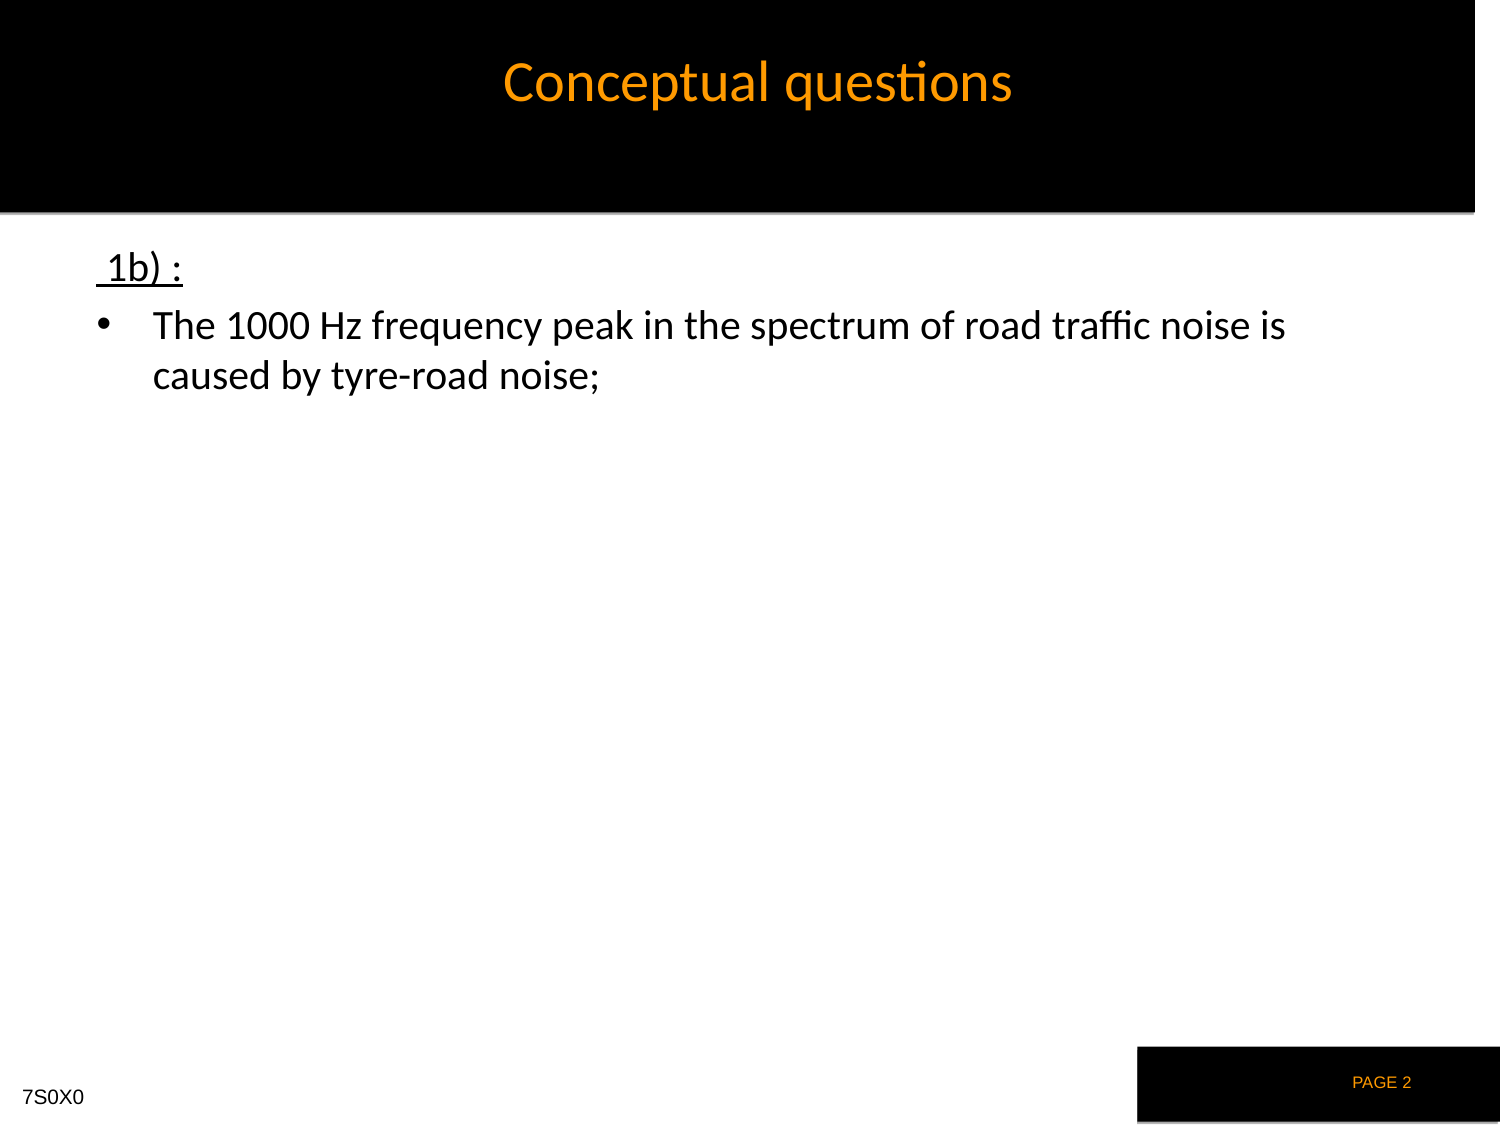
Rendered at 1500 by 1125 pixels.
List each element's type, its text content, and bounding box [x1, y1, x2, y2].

title Conceptual questions [100, 35, 1417, 187]
list 1b) : The 1000 Hz frequency peak in the spectrum of road traffic noise is caused by tyre-road noise; [81, 232, 1394, 882]
text_box [0, 0, 1475, 213]
text_box 7S0X0 [22, 1080, 613, 1112]
text_box PAGE 2 [1352, 1066, 1453, 1098]
text_box [1137, 1046, 1500, 1122]
